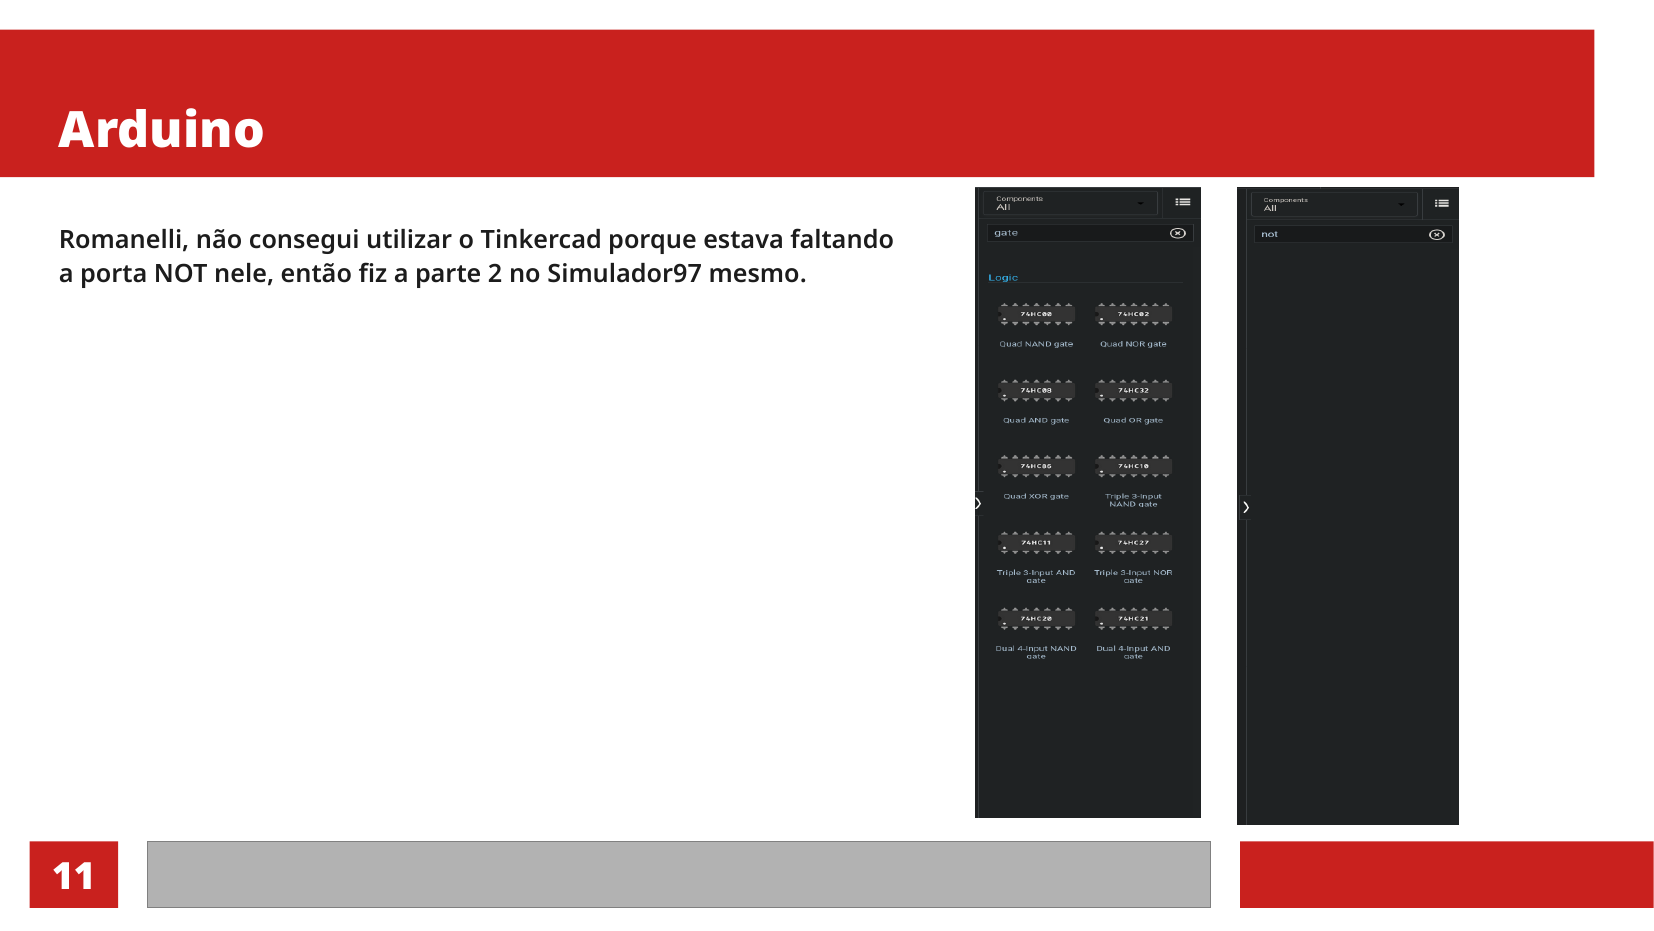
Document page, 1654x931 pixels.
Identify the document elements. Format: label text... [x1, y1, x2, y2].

list Romanelli, não consegui utilizar o Tinkercad porque estava faltando a porta NOT nele, então fiz a parte 2 no Simulador97 mesmo. [59, 221, 901, 301]
picture [975, 187, 1201, 818]
title Arduino [59, 44, 1595, 163]
picture [1237, 187, 1459, 826]
